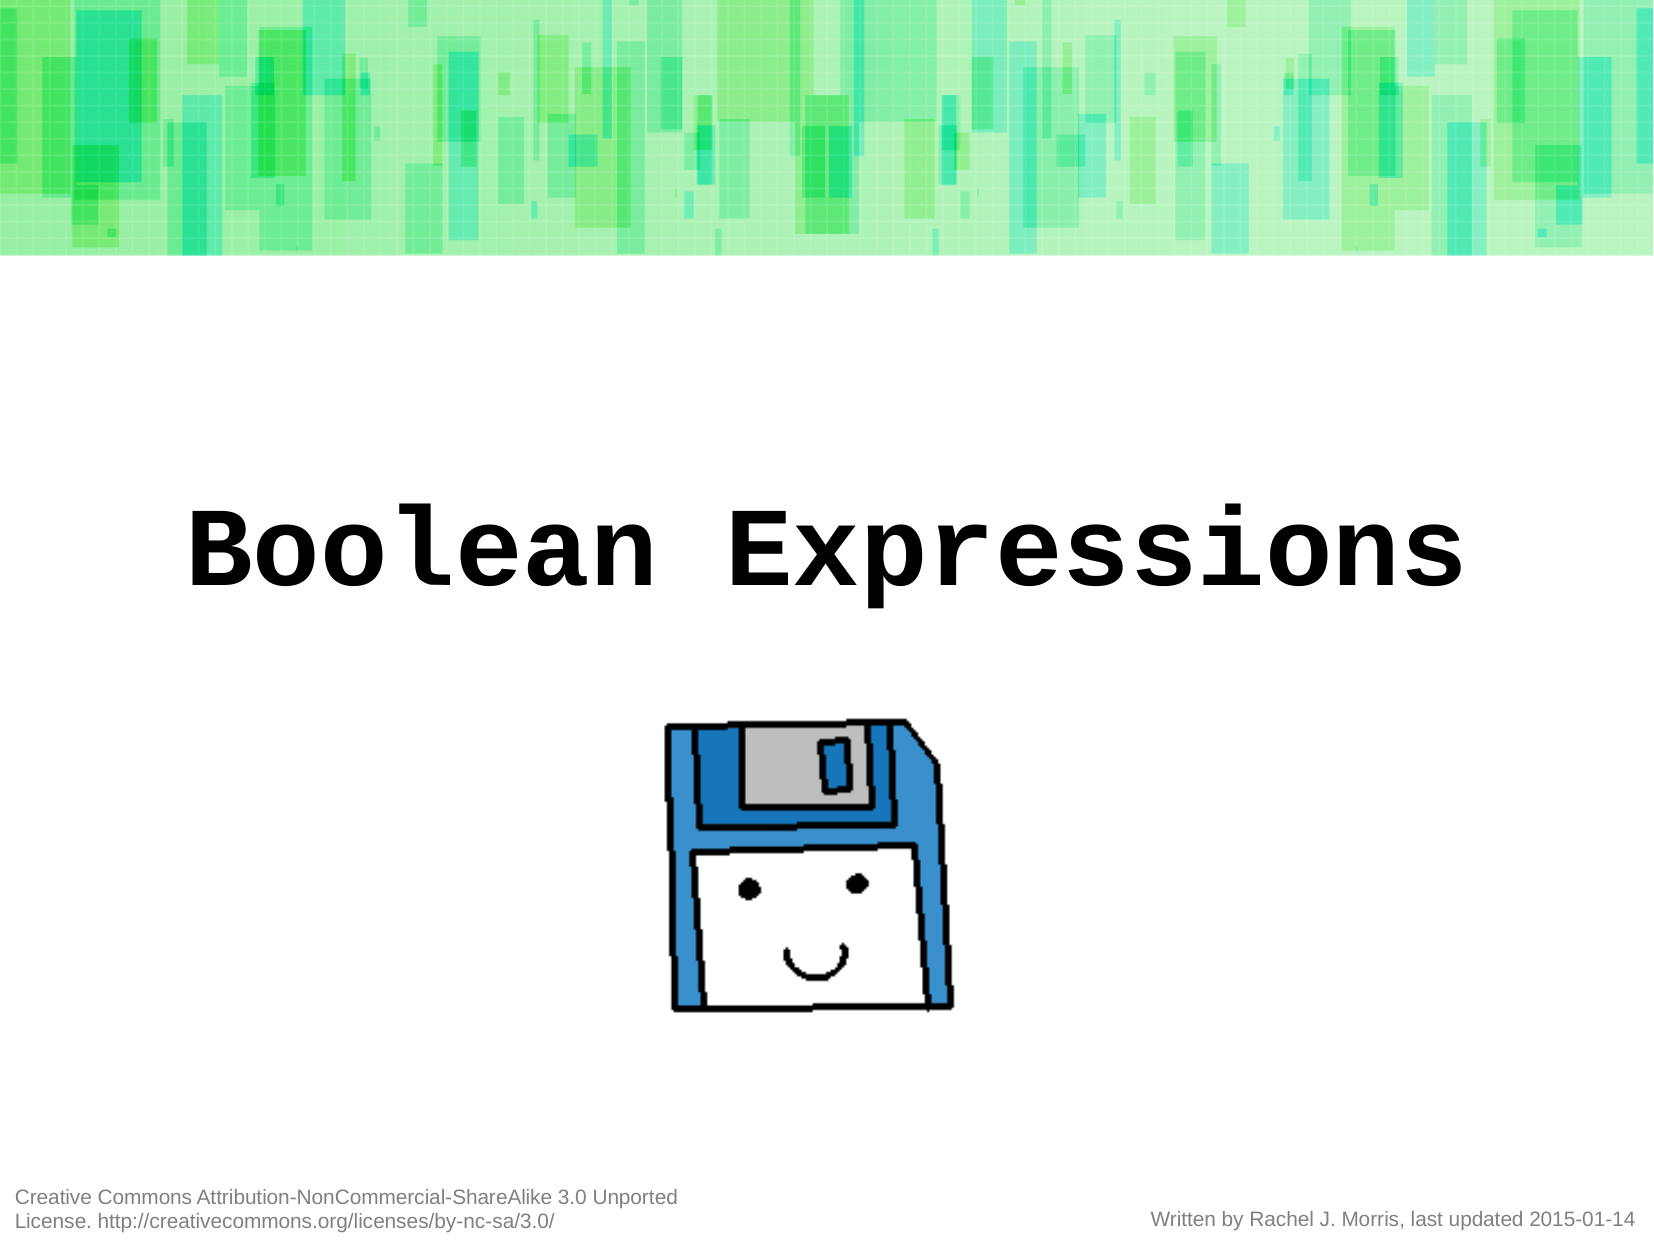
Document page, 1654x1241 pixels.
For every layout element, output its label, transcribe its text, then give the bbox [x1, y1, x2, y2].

text_box Creative Commons Attribution-NonCommercial-ShareAlike 3.0 Unported License. http://creativecommons.org/licenses/by-nc-sa/3.0/ [0, 1178, 751, 1241]
subtitle Boolean Expressions [82, 285, 1571, 826]
text_box Written by Rachel J. Morris, last updated 2015-01-14 [840, 1200, 1651, 1239]
picture [0, 0, 1654, 1241]
